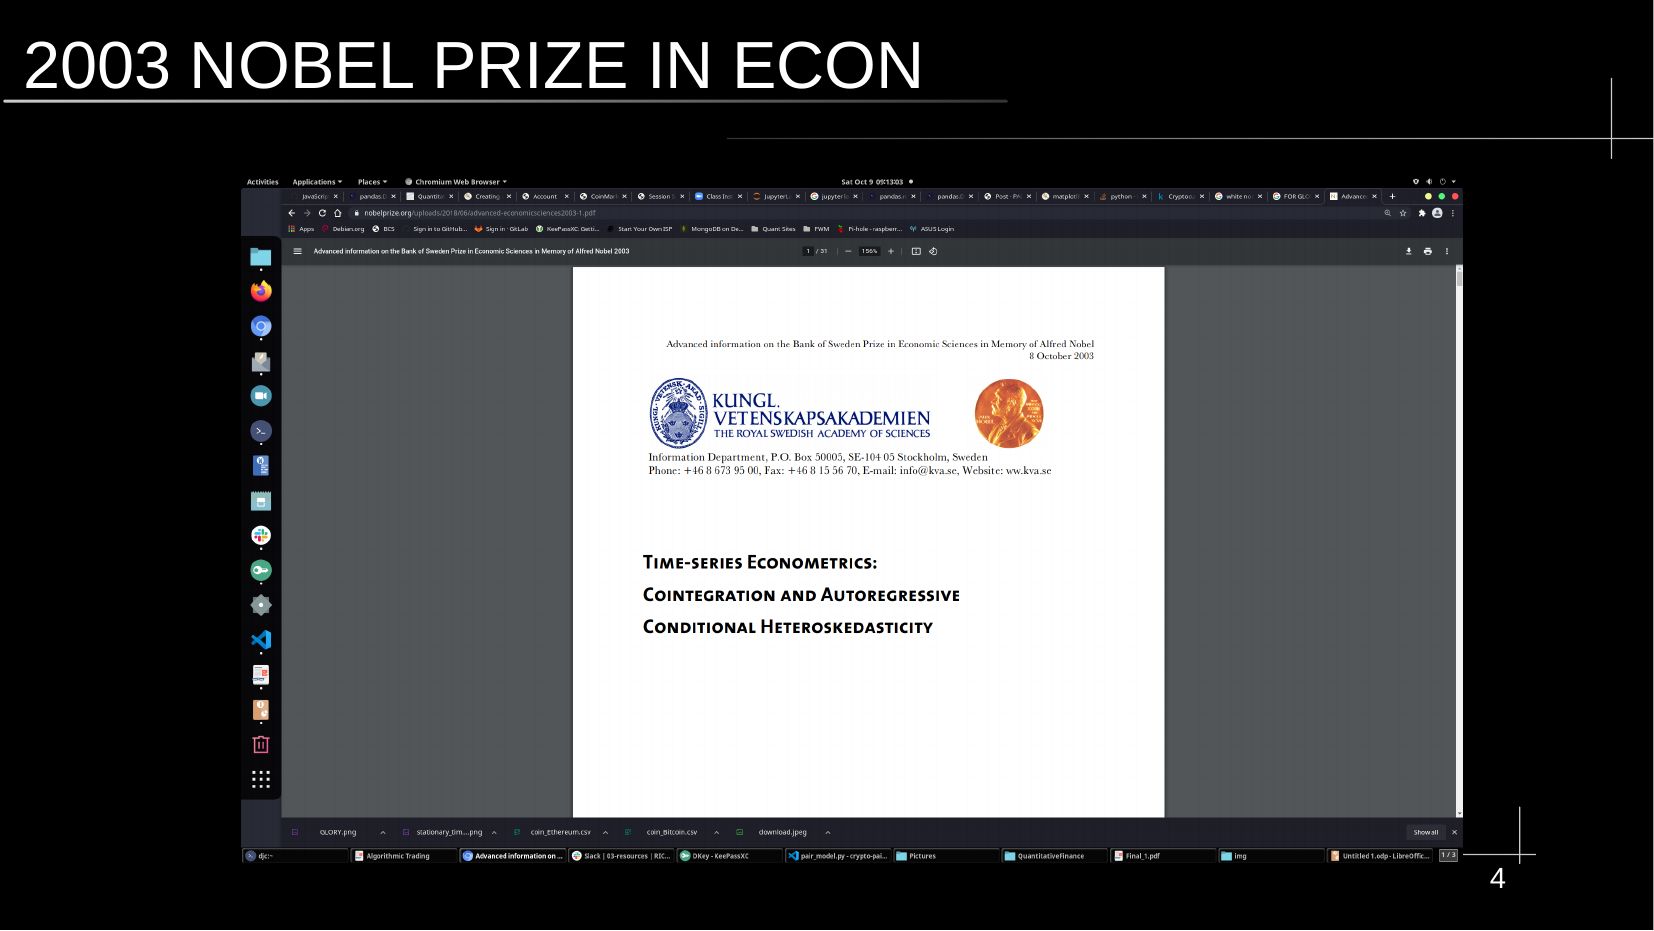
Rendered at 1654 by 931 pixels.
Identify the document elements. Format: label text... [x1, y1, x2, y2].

title 2003 NOBEL PRIZE IN ECON [23, 11, 1589, 119]
picture [241, 175, 1463, 863]
